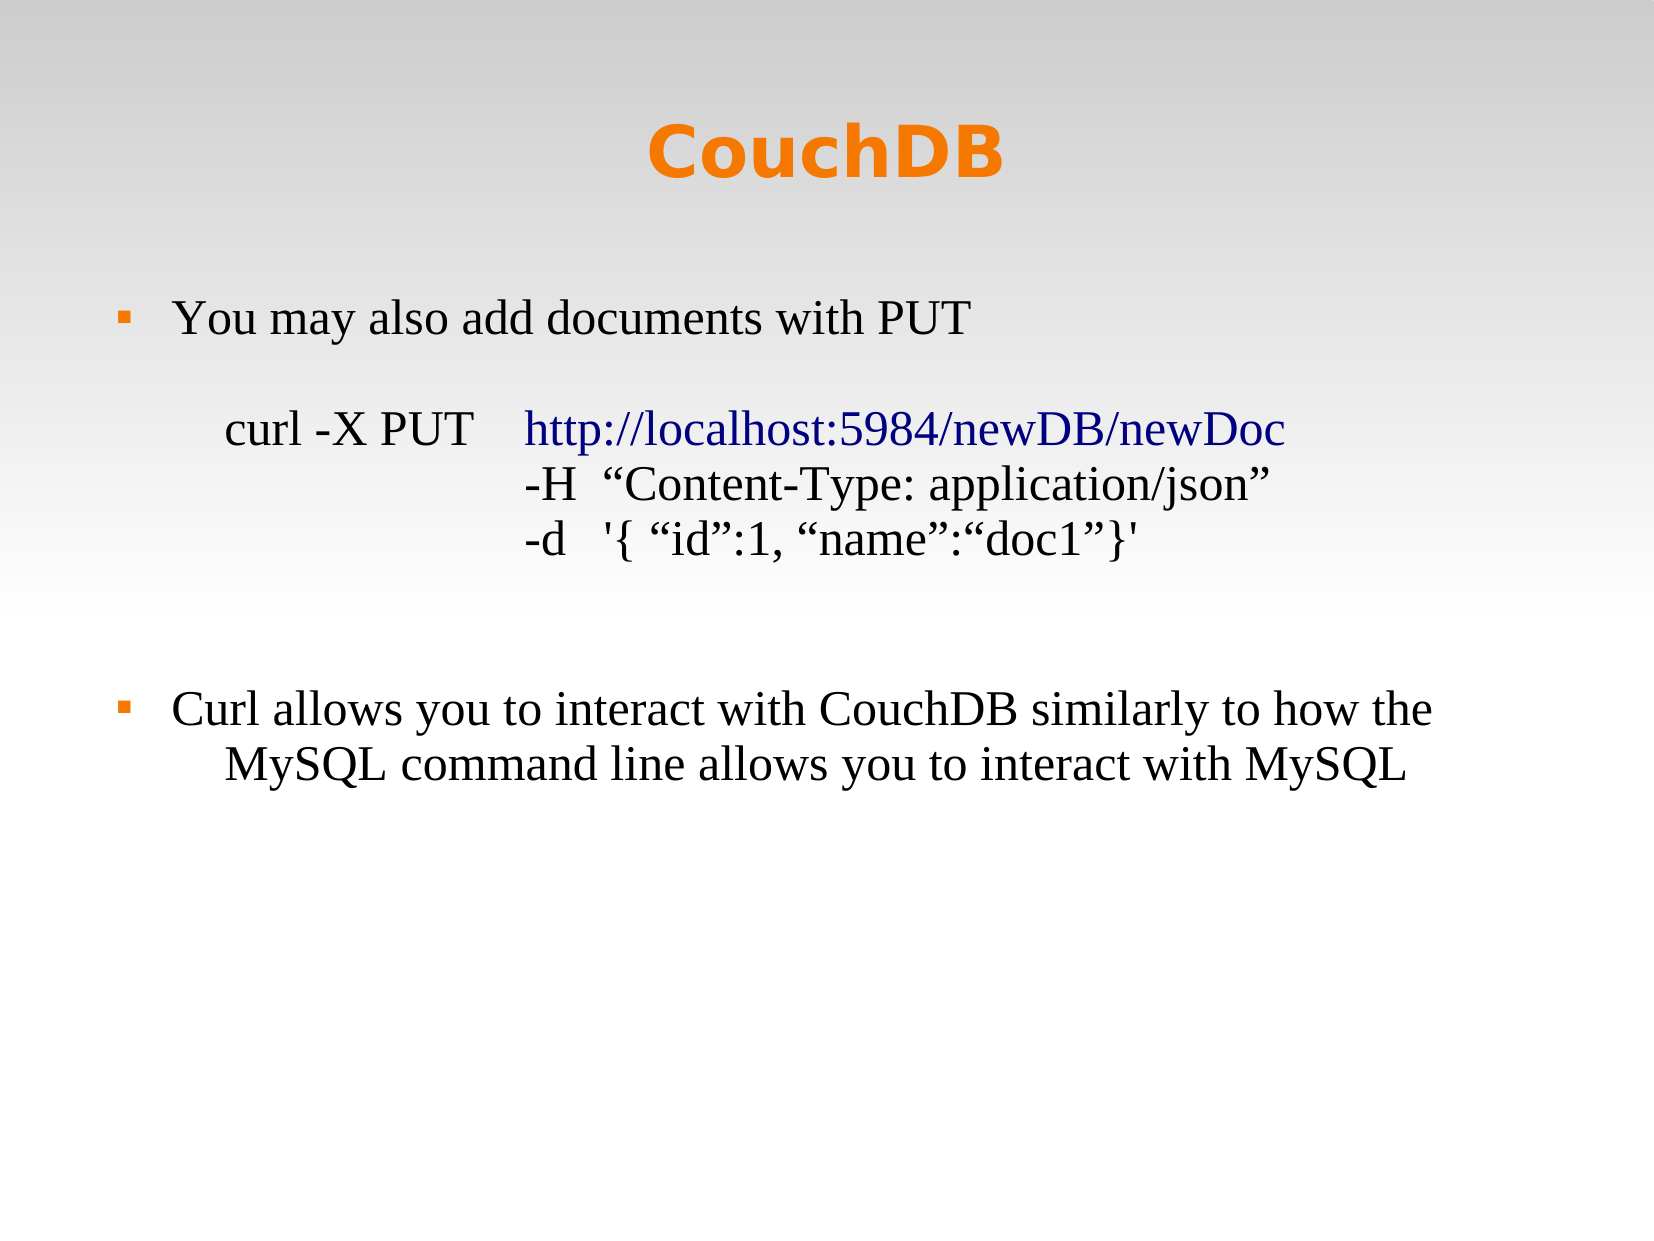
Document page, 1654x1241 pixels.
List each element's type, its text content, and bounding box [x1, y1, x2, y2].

list You may also add documents with PUT curl -X PUT http://localhost:5984/newDB/newDoc -H “Content-Type: application/json” -d '{ “id”:1, “name”:“doc1”}' Curl allows you to interact with CouchDB similarly to how the MySQL command line allows you to interact with MySQL [82, 290, 1571, 1109]
title CouchDB [82, 49, 1571, 257]
